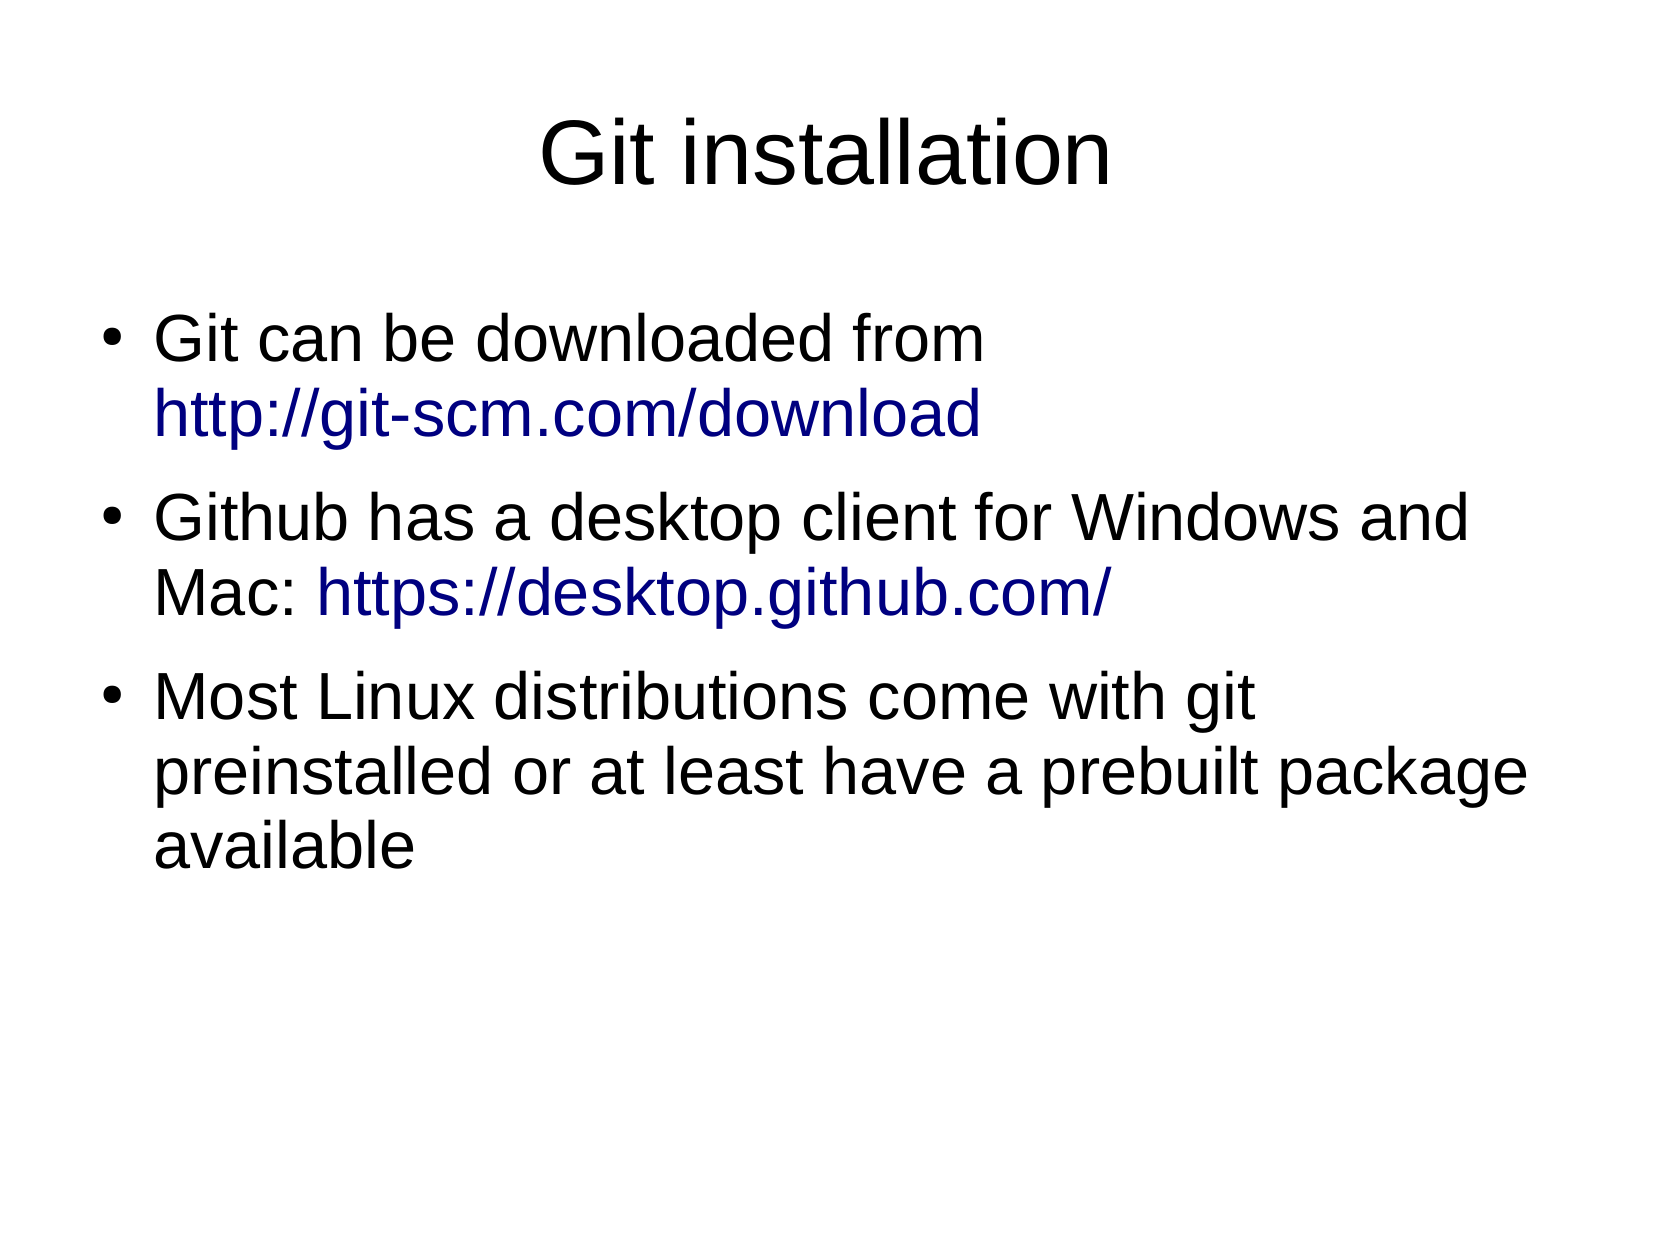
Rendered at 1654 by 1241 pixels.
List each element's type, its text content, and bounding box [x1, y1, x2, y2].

title Git installation [82, 49, 1571, 257]
list Git can be downloaded from http://git-scm.com/download Github has a desktop client for Windows and Mac: https://desktop.github.com/ Most Linux distributions come with git preinstalled or at least have a prebuilt package available [82, 300, 1571, 1021]
